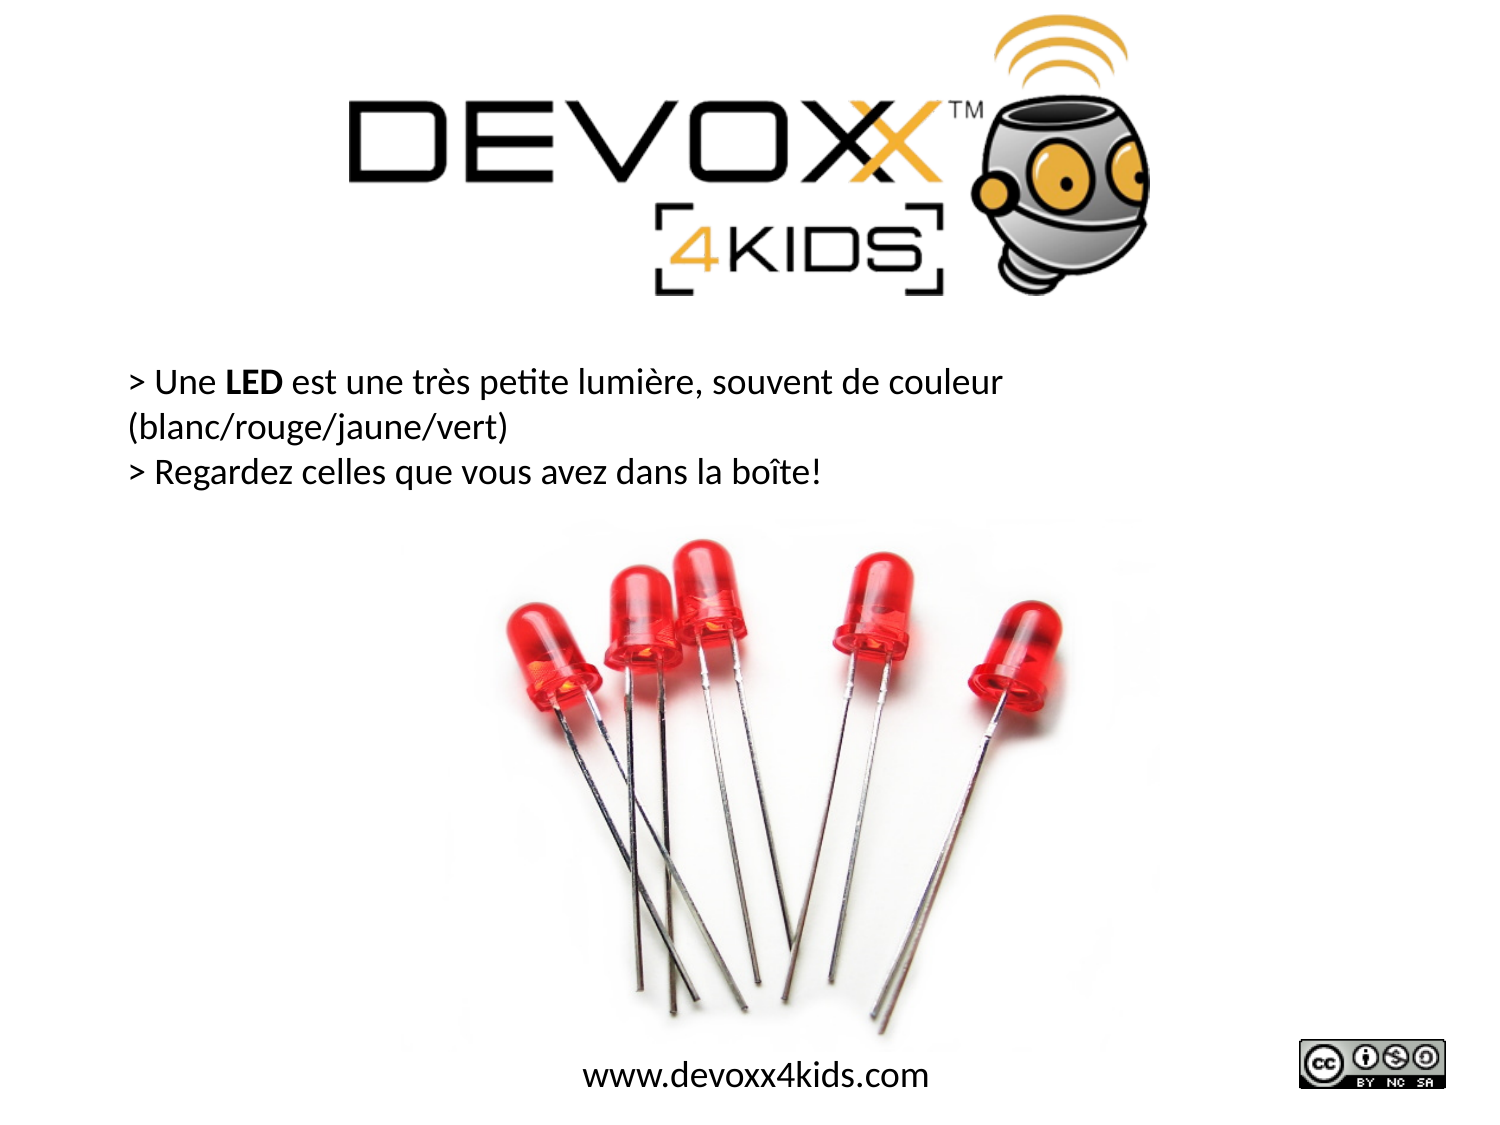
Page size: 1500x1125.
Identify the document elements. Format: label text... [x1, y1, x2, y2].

picture [401, 519, 1160, 1052]
title > Une LED est une très petite lumière, souvent de couleur (blanc/rouge/jaune/vert) > Regardez celles que vous avez dans la boîte! [112, 349, 1388, 591]
picture [349, 14, 1150, 296]
picture [1299, 1039, 1446, 1089]
